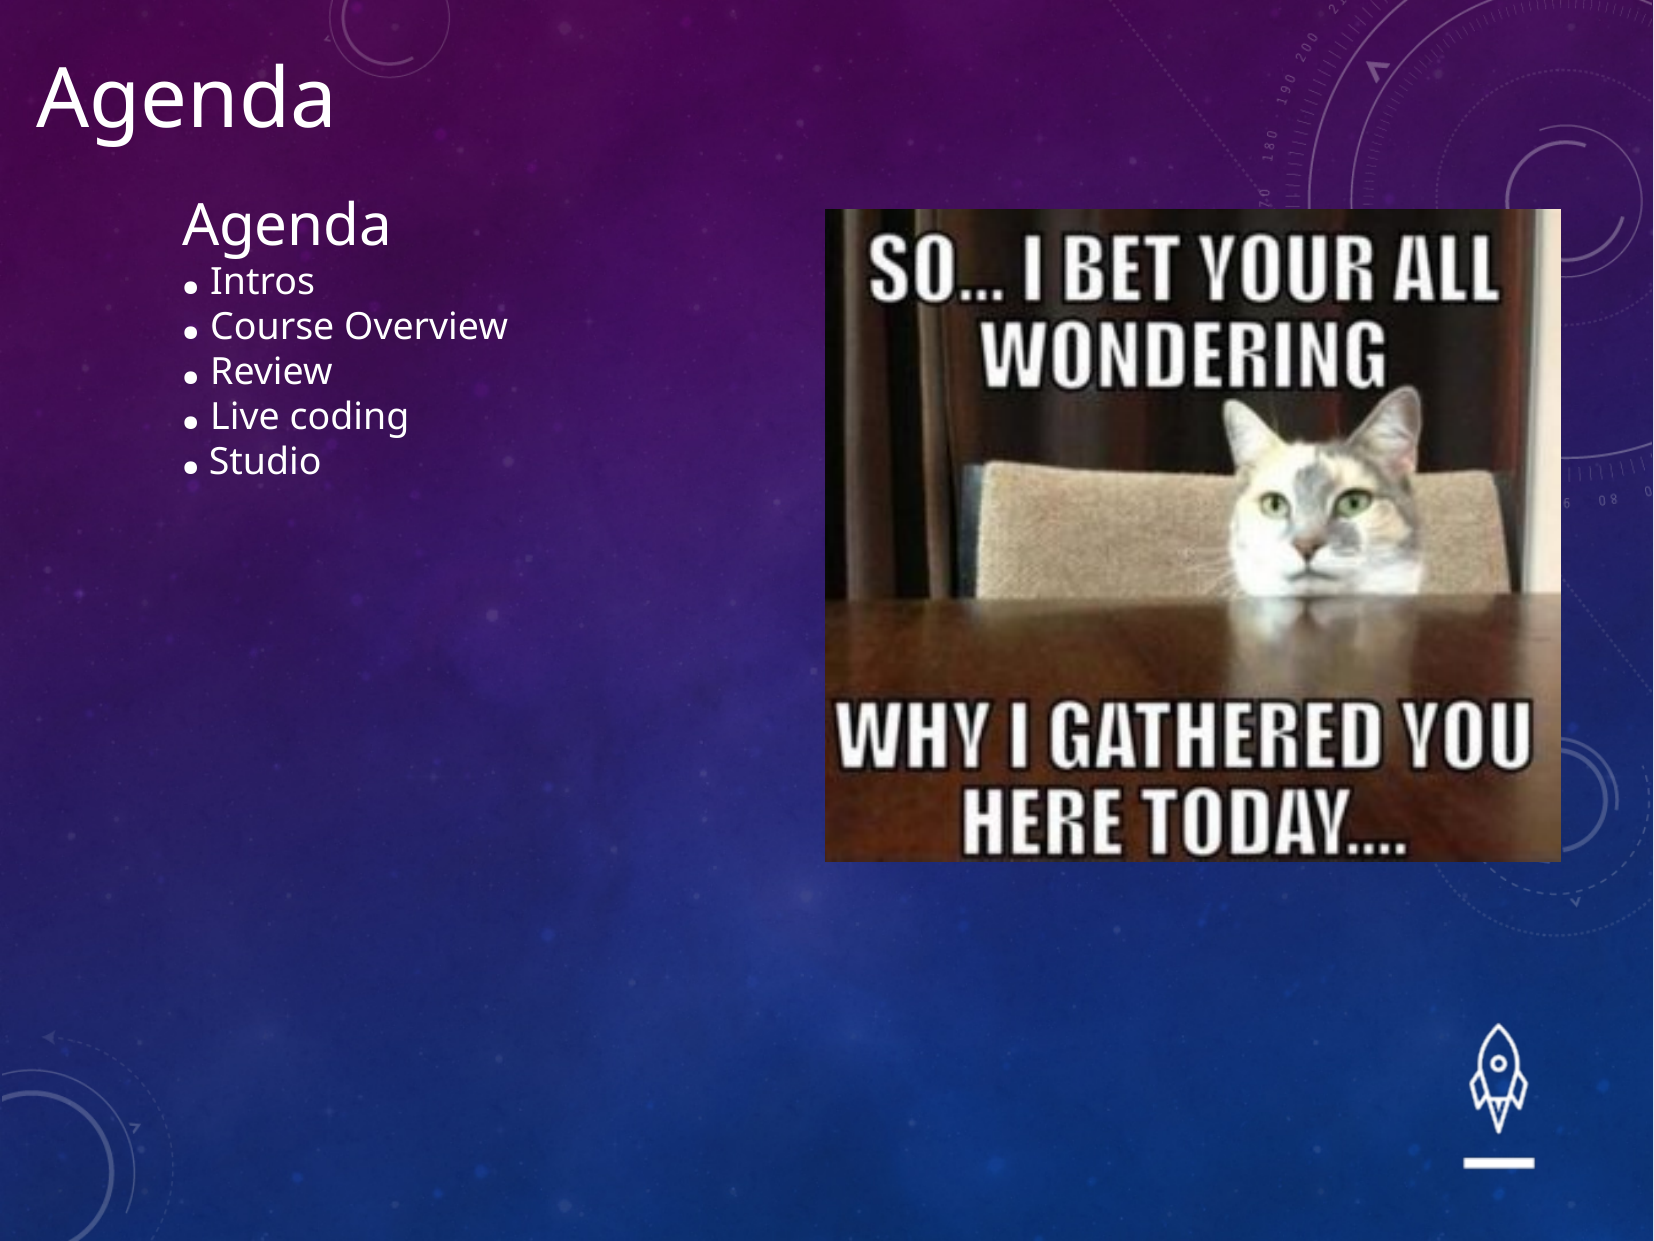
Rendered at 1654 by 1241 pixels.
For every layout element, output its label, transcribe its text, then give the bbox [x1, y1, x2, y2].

picture [825, 210, 1561, 862]
picture [1379, 975, 1620, 1216]
text_box Agenda ● Intros ● Course Overview ● Review ● Live coding ● Studio [167, 180, 1240, 490]
text_box Agenda [19, 17, 1599, 174]
